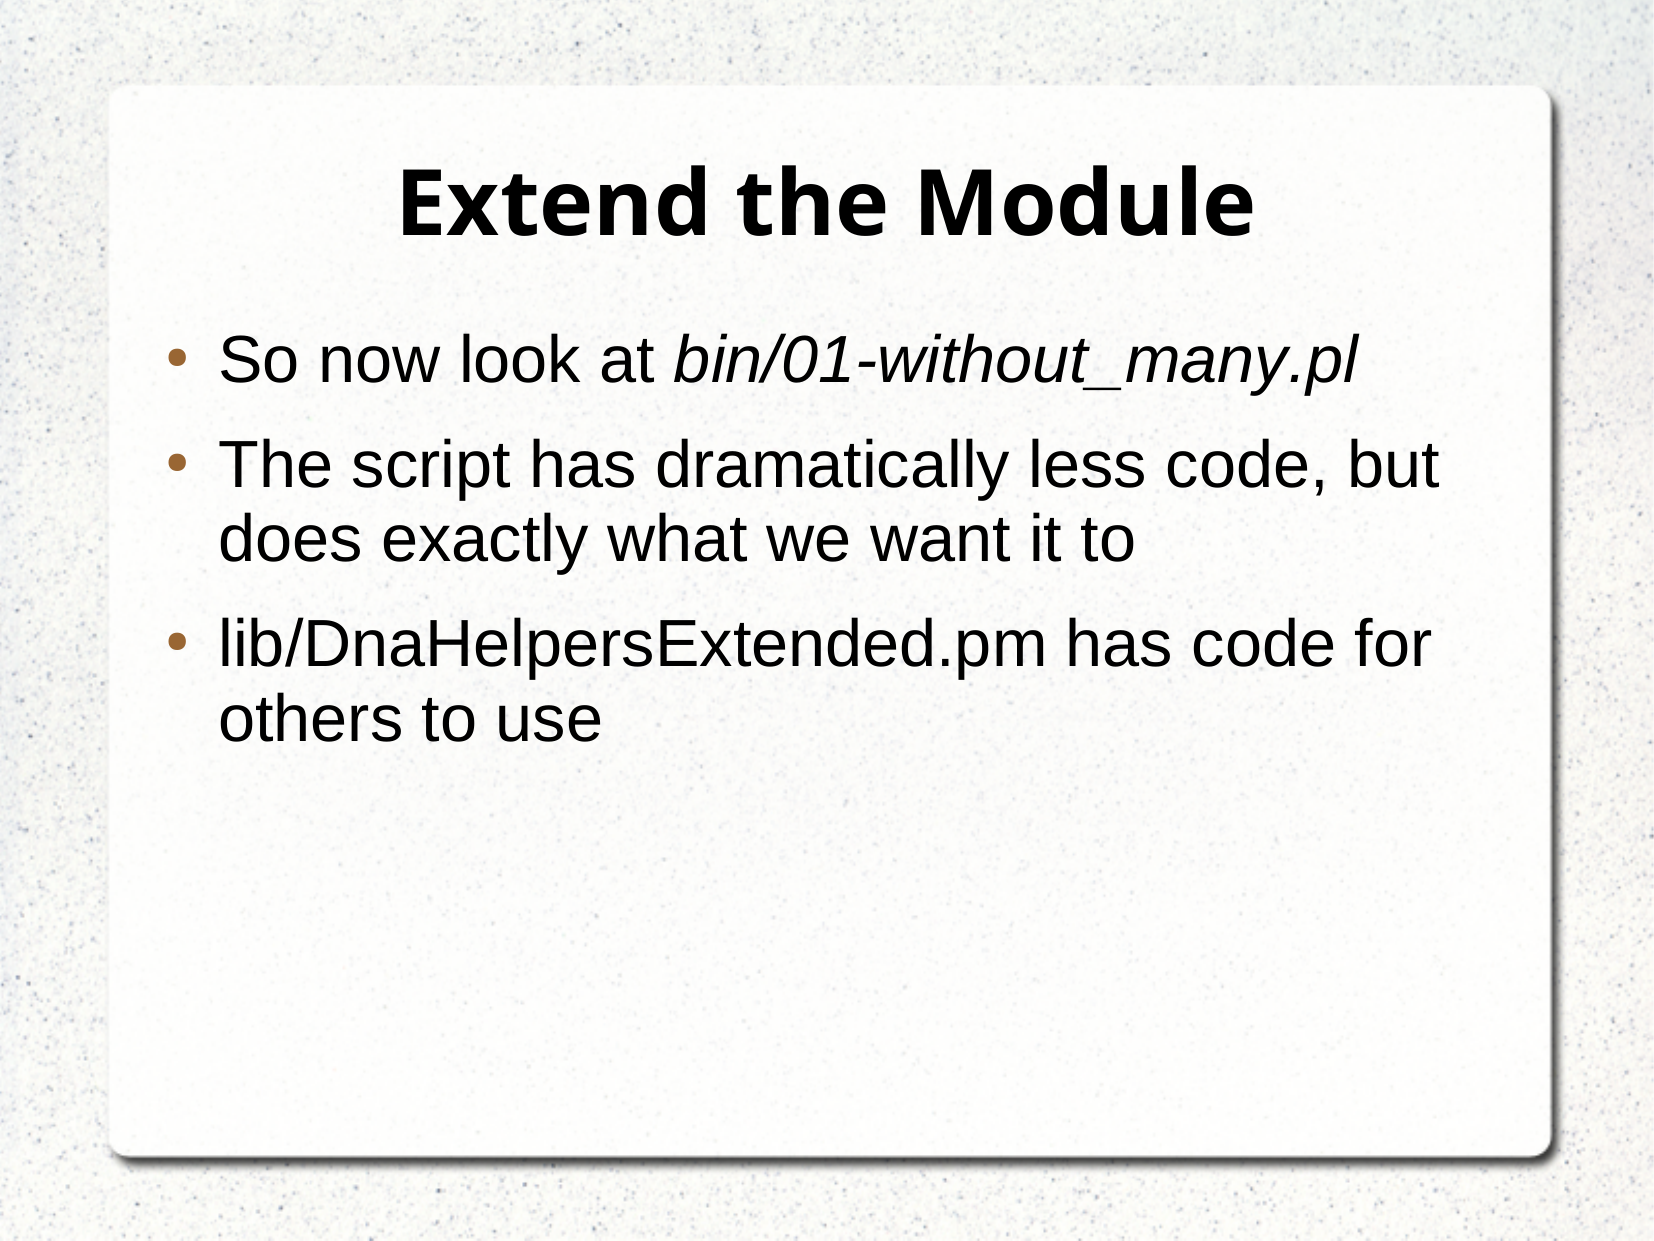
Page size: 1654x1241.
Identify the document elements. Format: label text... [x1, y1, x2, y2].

picture [0, 0, 1654, 1241]
title Extend the Module [118, 96, 1536, 304]
list So now look at bin/01-without_many.pl The script has dramatically less code, but does exactly what we want it to lib/DnaHelpersExtended.pm has code for others to use [147, 322, 1506, 958]
